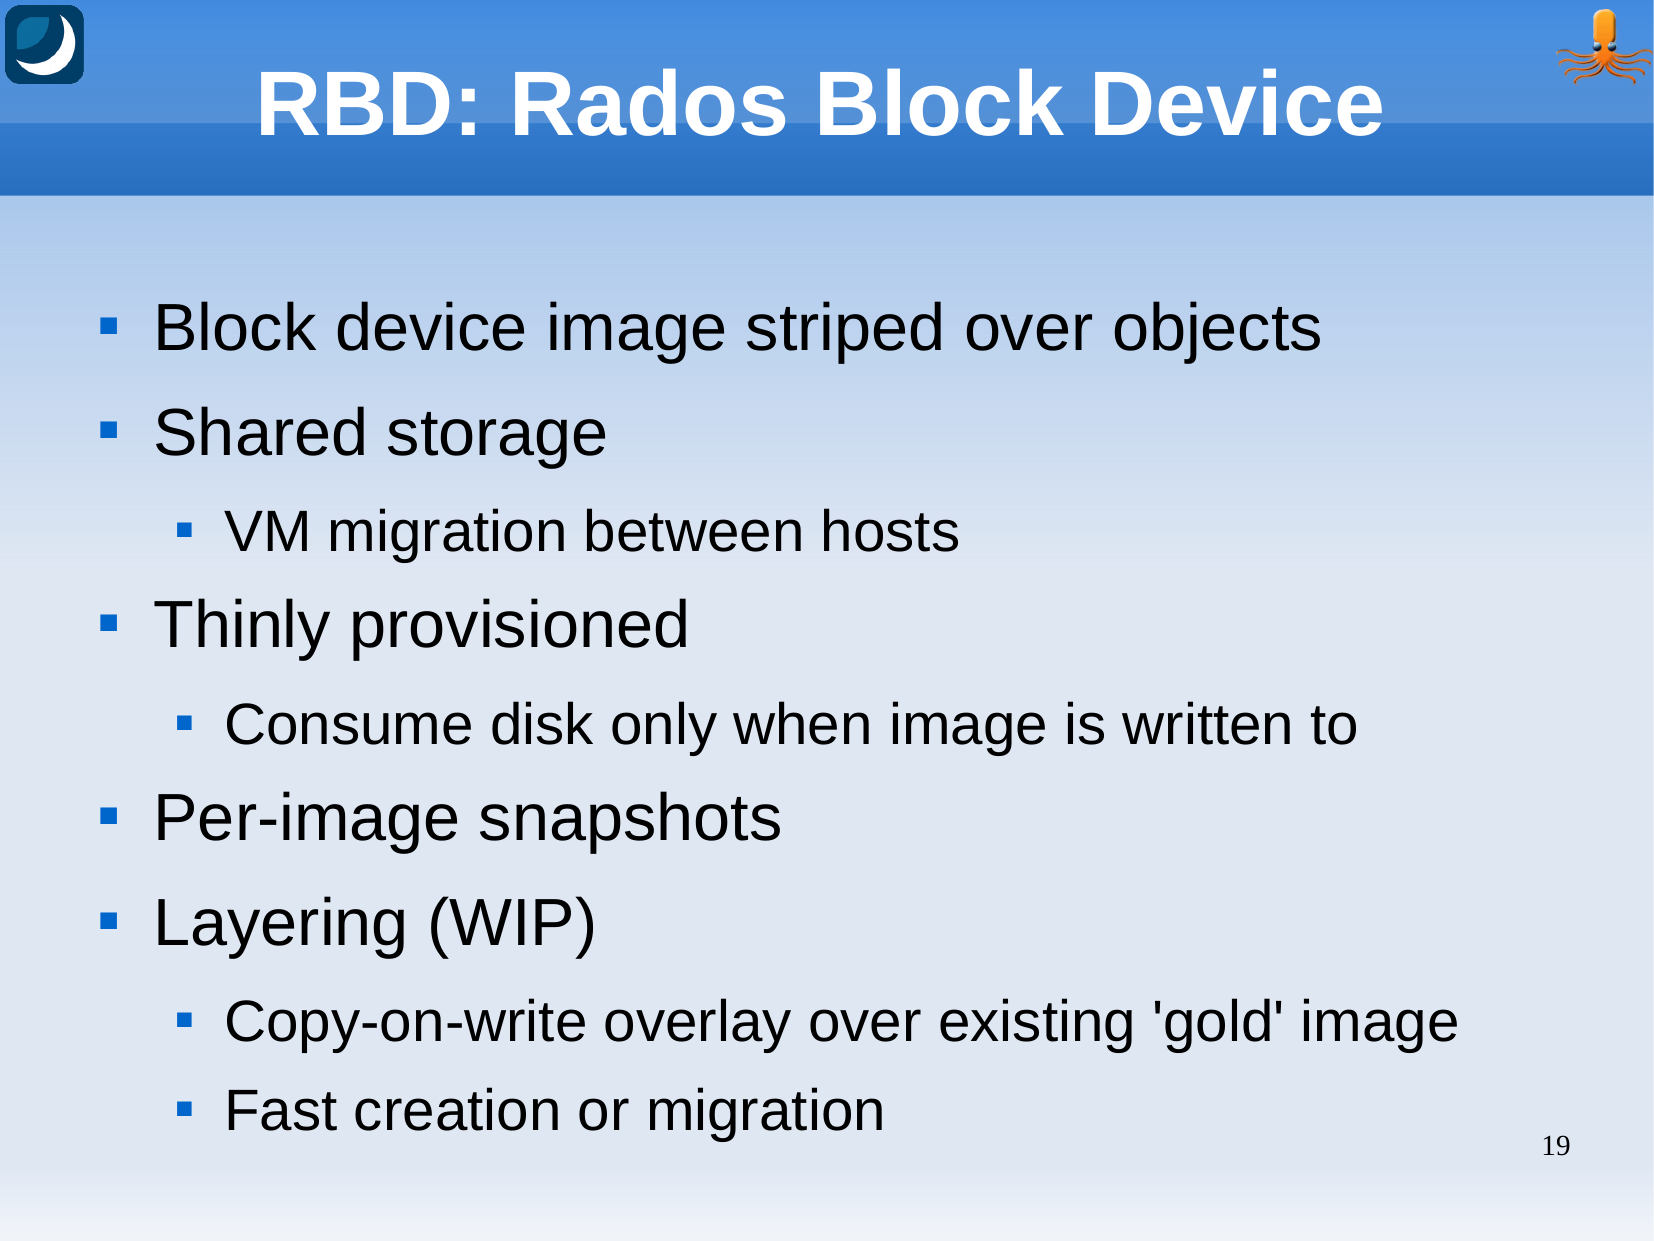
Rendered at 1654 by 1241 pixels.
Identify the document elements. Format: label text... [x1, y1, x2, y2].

picture [0, 0, 1654, 1241]
title RBD: Rados Block Device [76, 7, 1565, 200]
list Block device image striped over objects Shared storage VM migration between hosts Thinly provisioned Consume disk only when image is written to Per-image snapshots Layering (WIP) Copy-on-write overlay over existing 'gold' image Fast creation or migration [82, 290, 1571, 1143]
